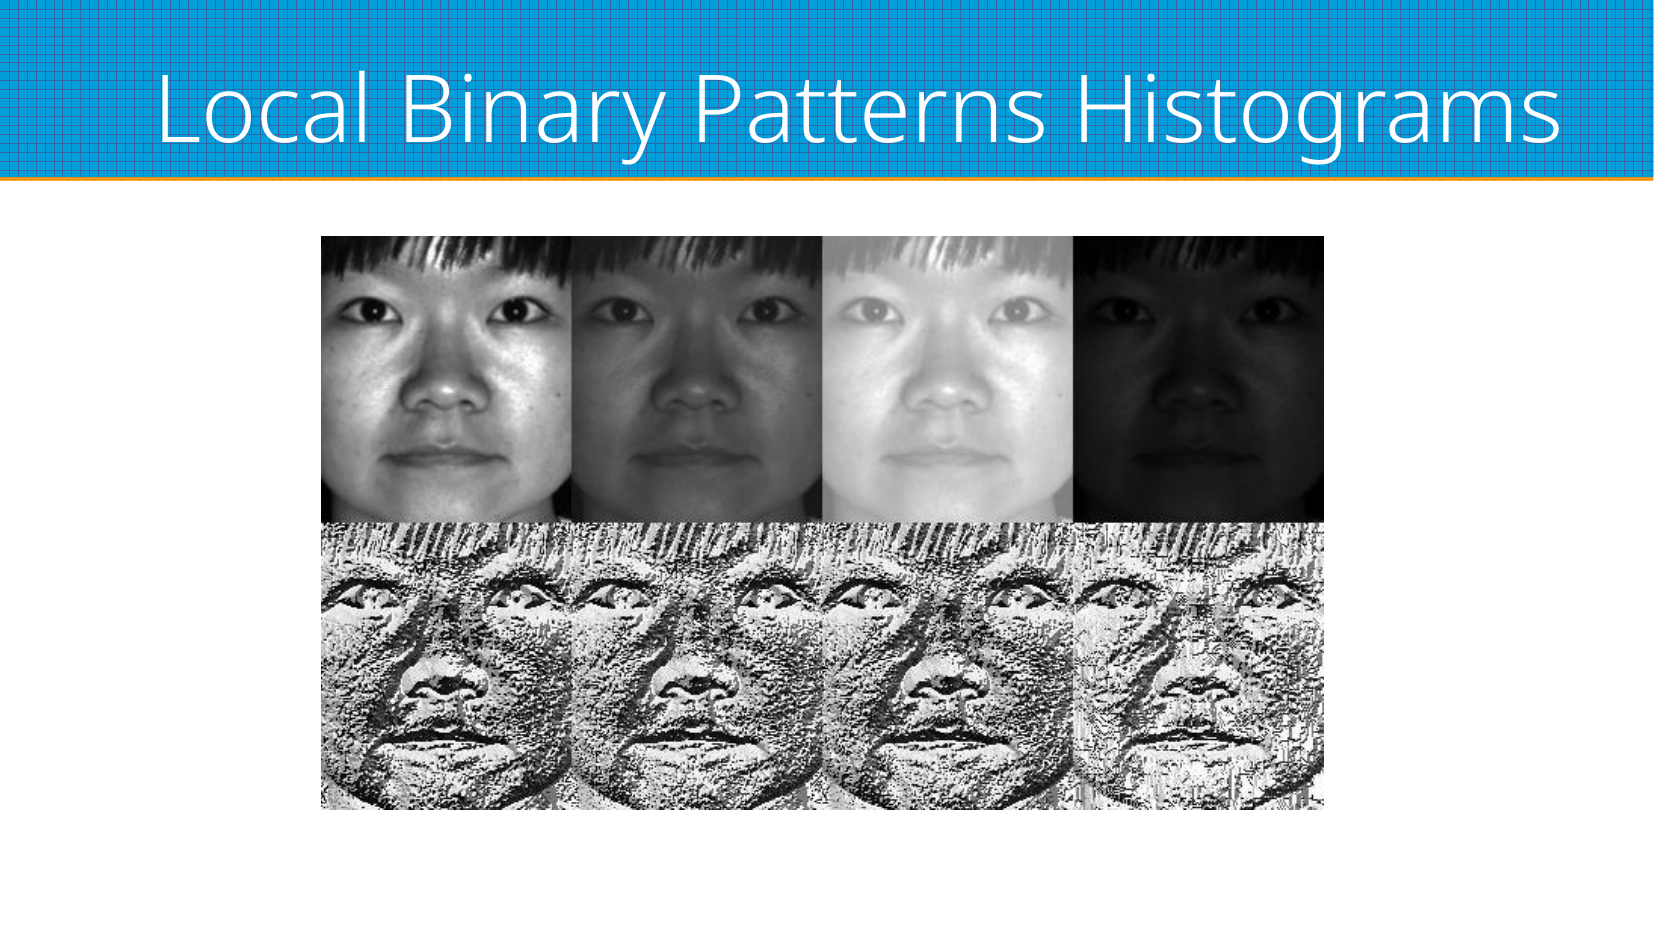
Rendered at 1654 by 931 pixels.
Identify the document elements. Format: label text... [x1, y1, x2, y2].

title Local Binary Patterns Histograms [82, 14, 1571, 171]
picture [321, 236, 1324, 811]
